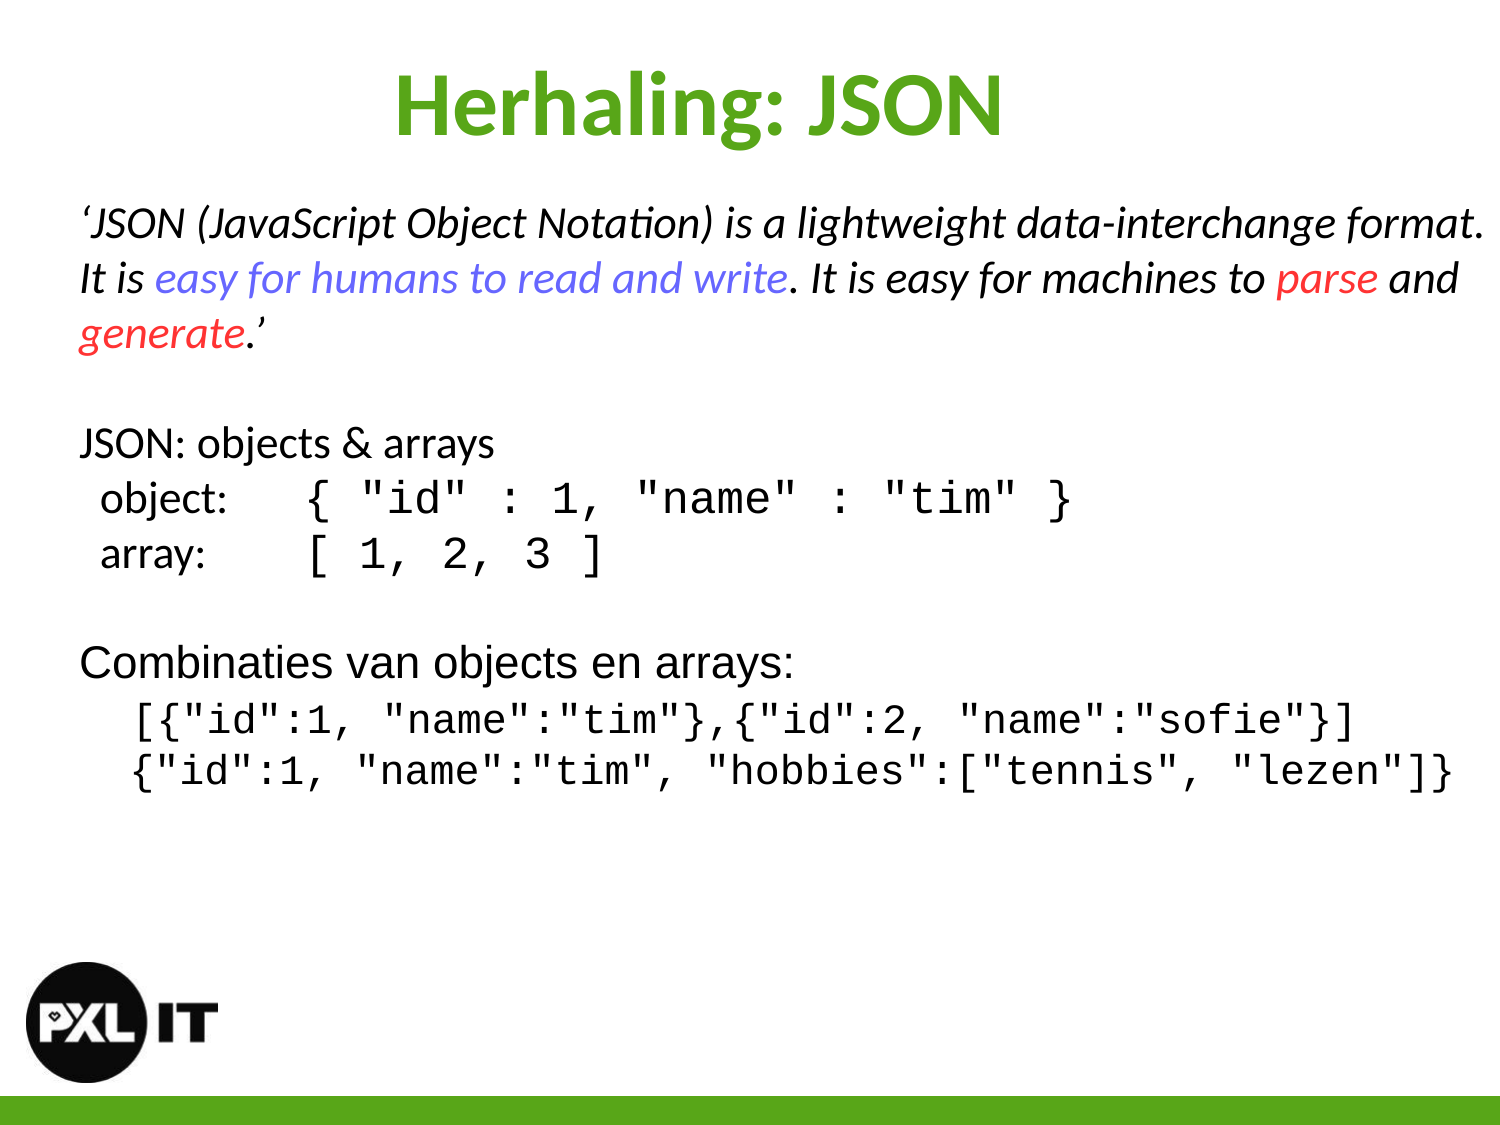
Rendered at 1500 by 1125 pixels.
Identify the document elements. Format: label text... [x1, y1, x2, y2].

text_box ‘JSON (JavaScript Object Notation) is a lightweight data-interchange format. It is easy for humans to read and write. It is easy for machines to parse and generate.’ JSON: objects & arrays object: { "id" : 1, "name" : "tim" } array: [ 1, 2, 3 ] Combinaties van objects en arrays: [{"id":1, "name":"tim"},{"id":2, "name":"sofie"}] {"id":1, "name":"tim", "hobbies":["tennis", "lezen"]} [64, 185, 1500, 1114]
text_box Herhaling: JSON [0, 36, 1443, 162]
picture [26, 962, 64, 1083]
